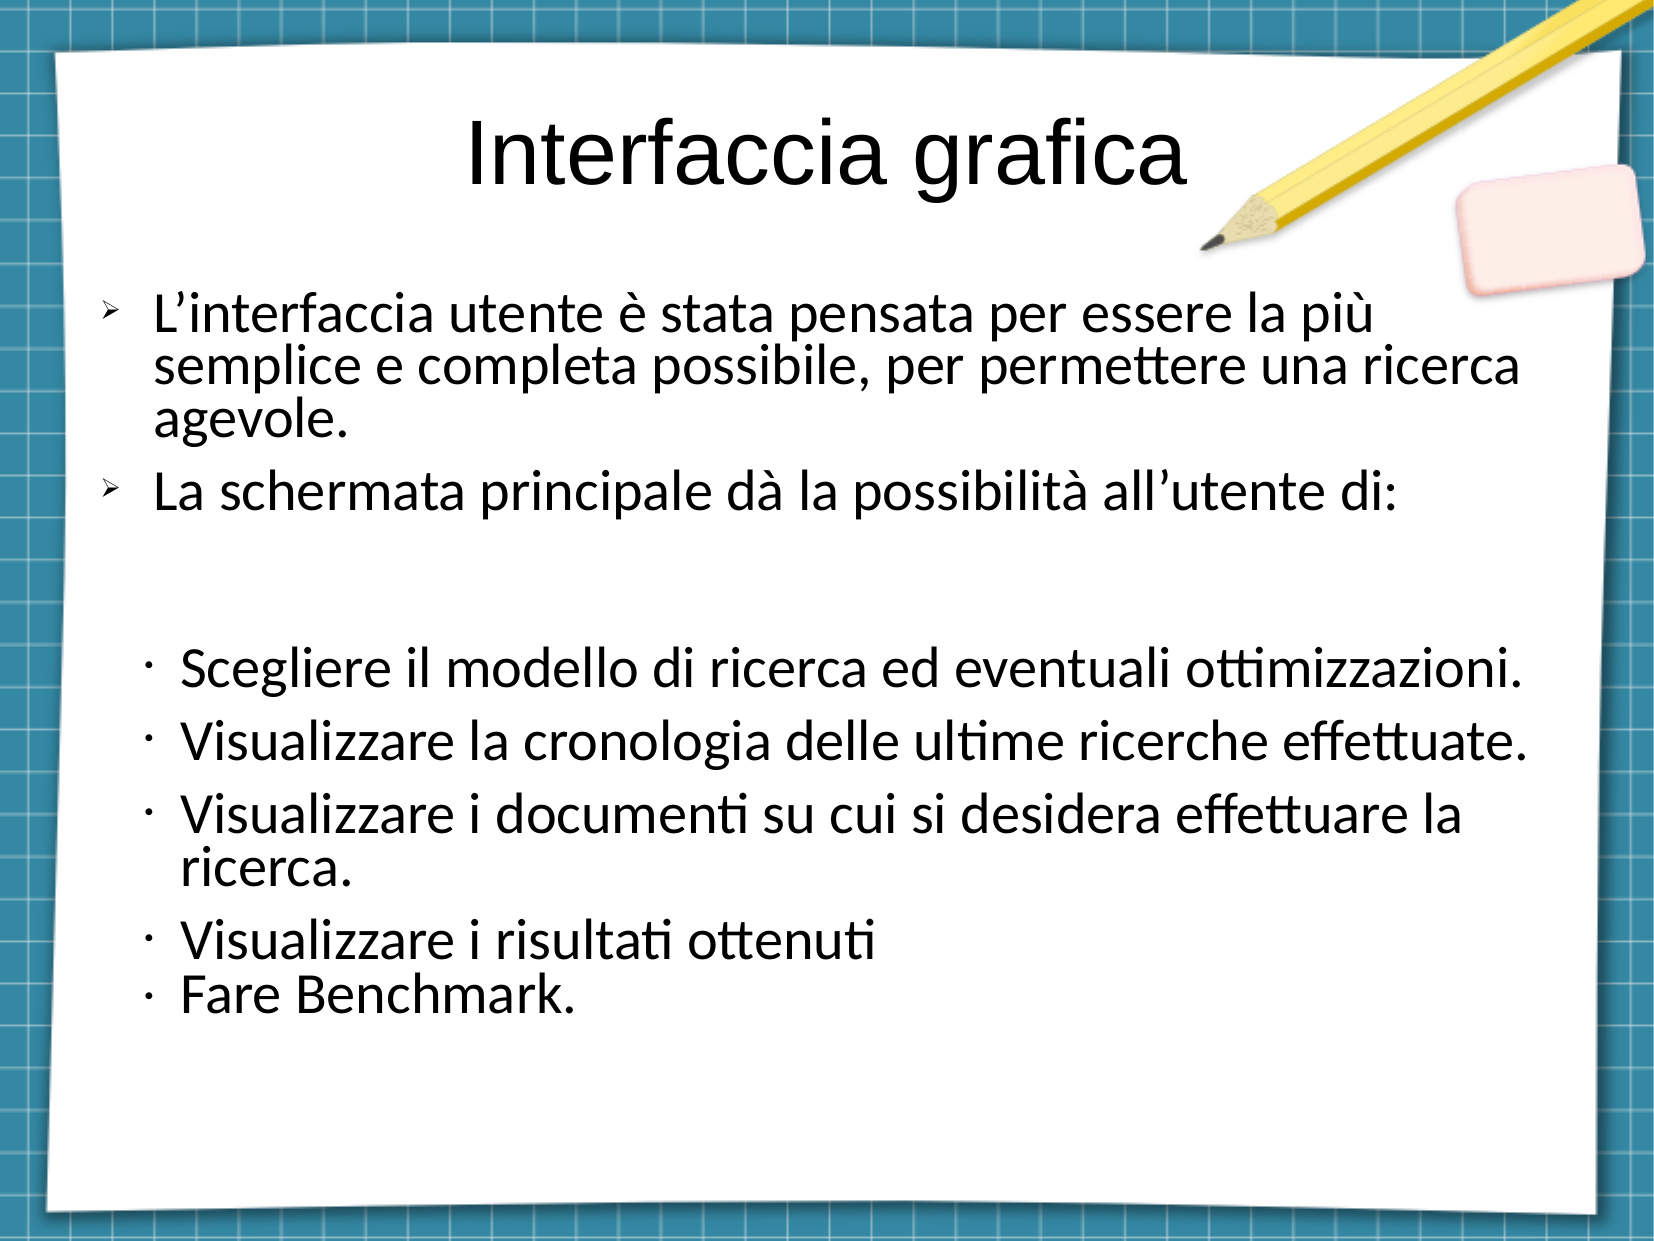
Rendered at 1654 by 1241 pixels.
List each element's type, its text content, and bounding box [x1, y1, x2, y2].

list L’interfaccia utente è stata pensata per essere la più semplice e completa possibile, per permettere una ricerca agevole. La schermata principale dà la possibilità all’utente di: [82, 290, 1571, 626]
text_box Scegliere il modello di ricerca ed eventuali ottimizzazioni. Visualizzare la cronologia delle ultime ricerche effettuate. Visualizzare i documenti su cui si desidera effettuare la ricerca. Visualizzare i risultati ottenuti Fare Benchmark. [129, 637, 1560, 1210]
picture [0, 0, 1654, 1241]
title Interfaccia grafica [82, 49, 1571, 257]
